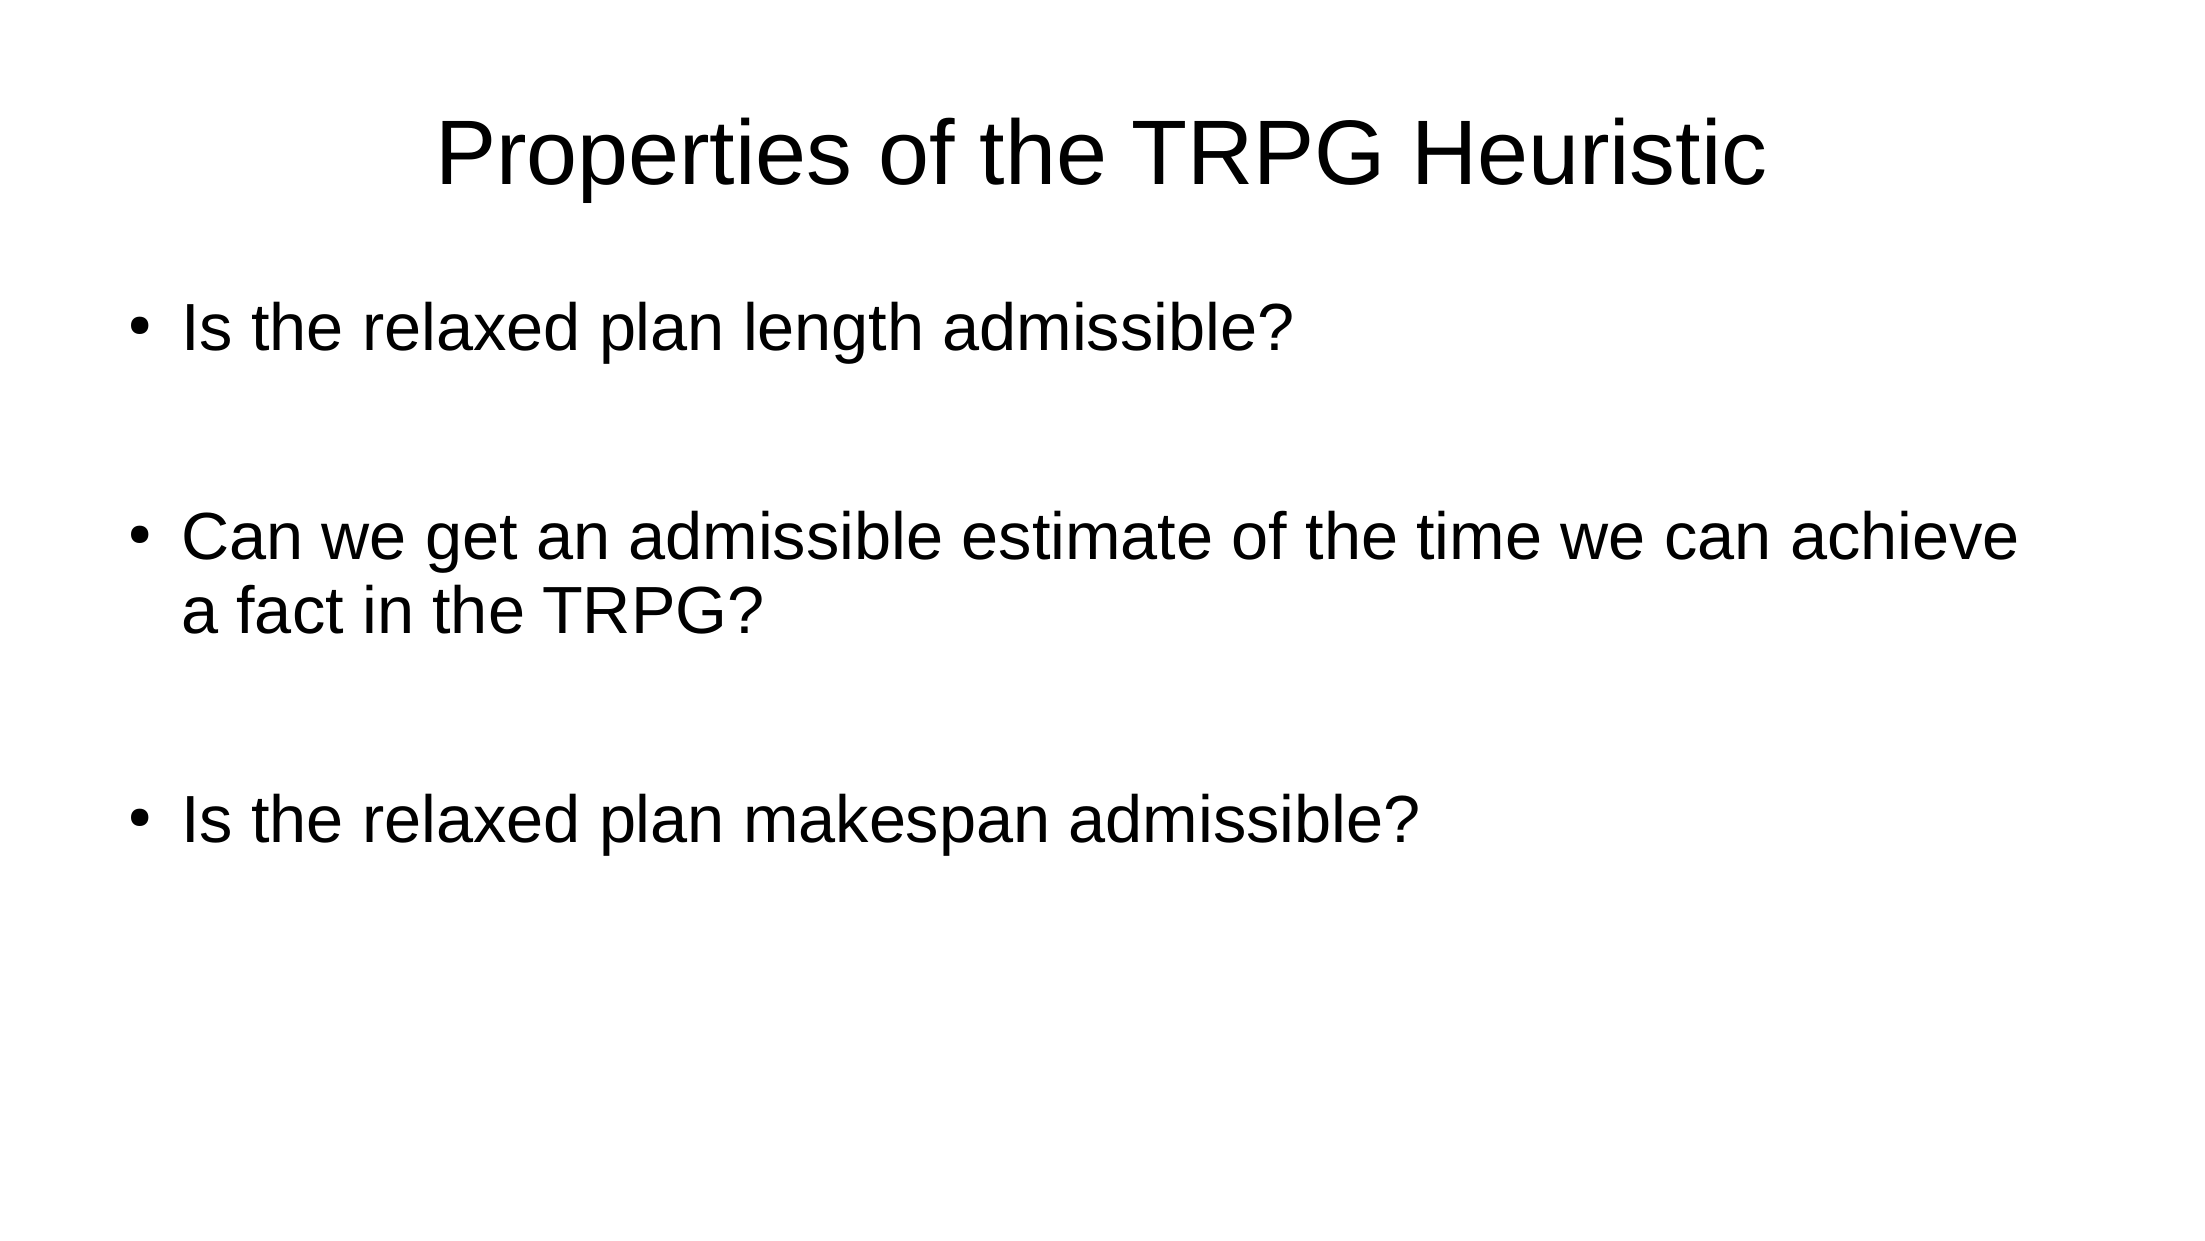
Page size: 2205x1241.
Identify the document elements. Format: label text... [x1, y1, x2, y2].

list Is the relaxed plan length admissible? Can we get an admissible estimate of the time we can achieve a fact in the TRPG? Is the relaxed plan makespan admissible? [110, 290, 2051, 1010]
title Properties of the TRPG Heuristic [110, 49, 2095, 257]
